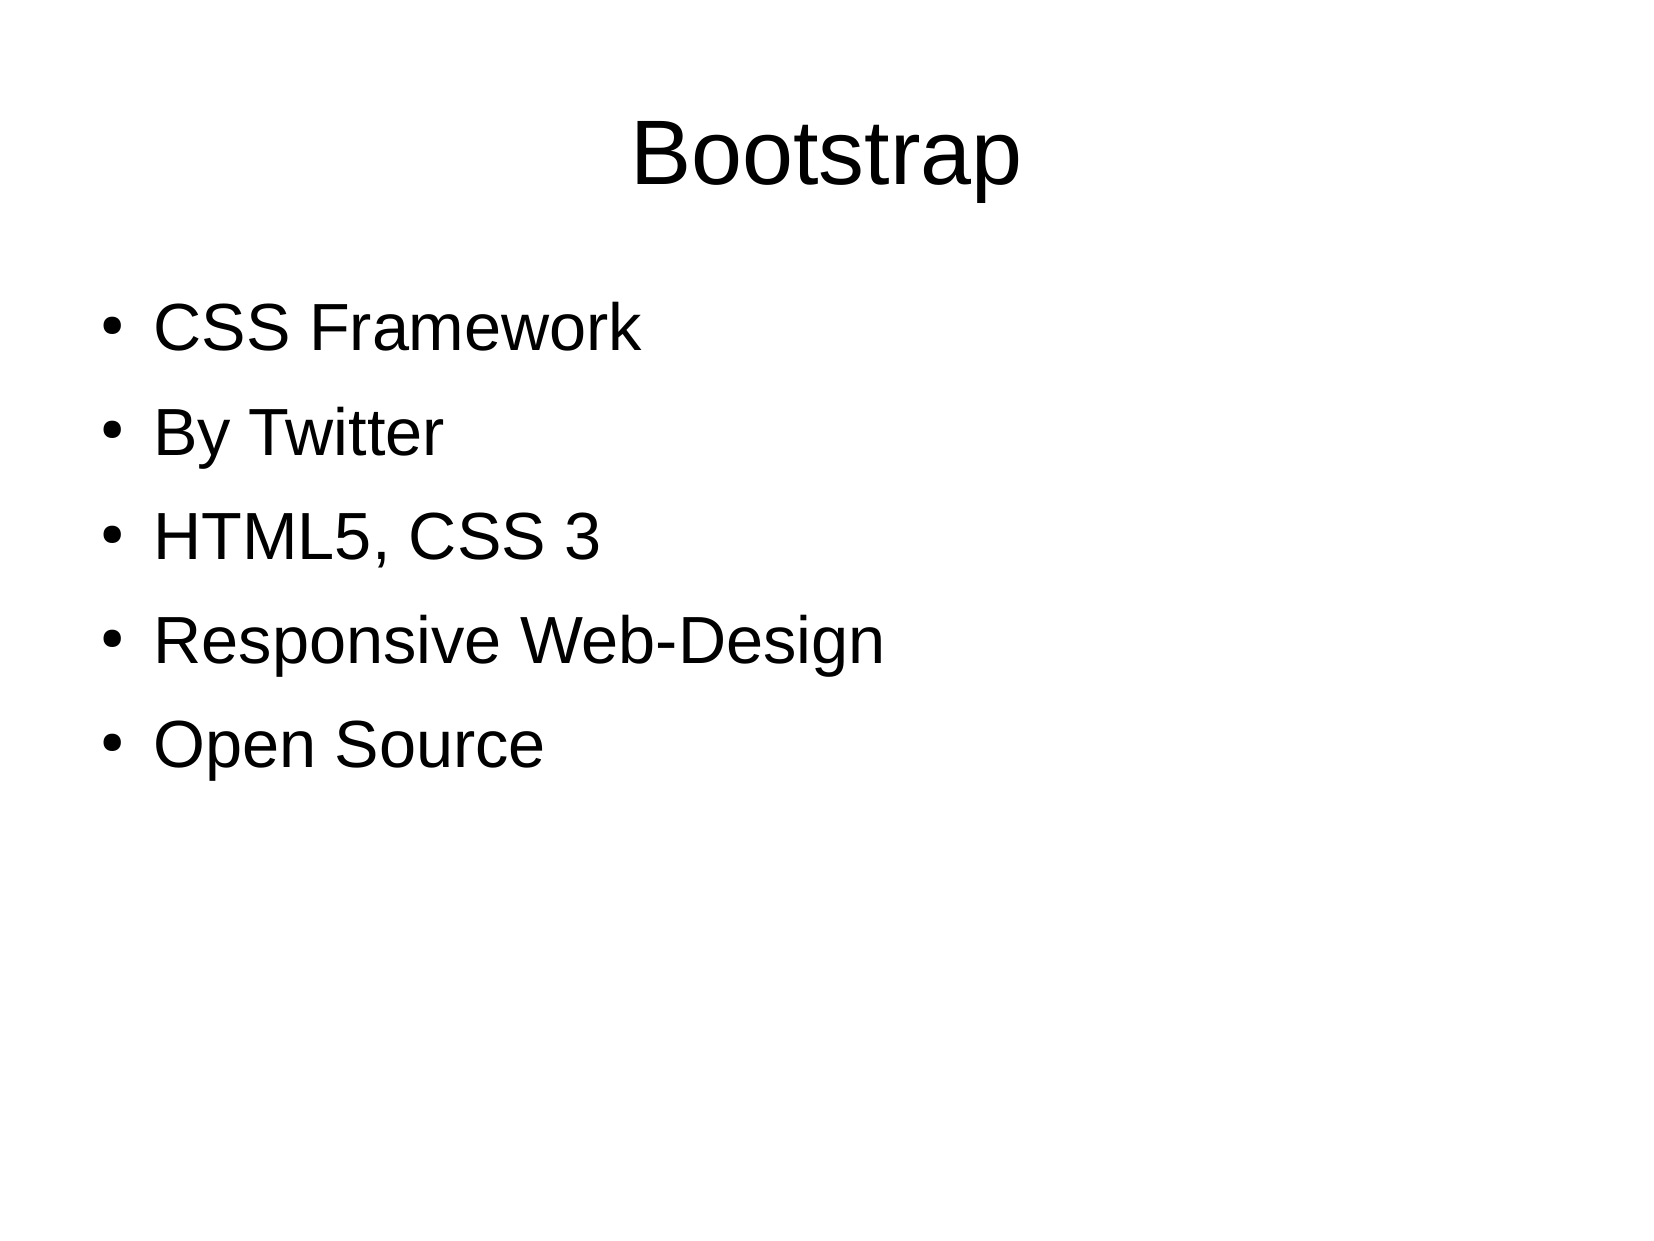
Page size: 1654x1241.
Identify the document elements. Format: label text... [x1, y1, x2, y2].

title Bootstrap [82, 49, 1571, 257]
list CSS Framework By Twitter HTML5, CSS 3 Responsive Web-Design Open Source [82, 290, 1571, 1010]
